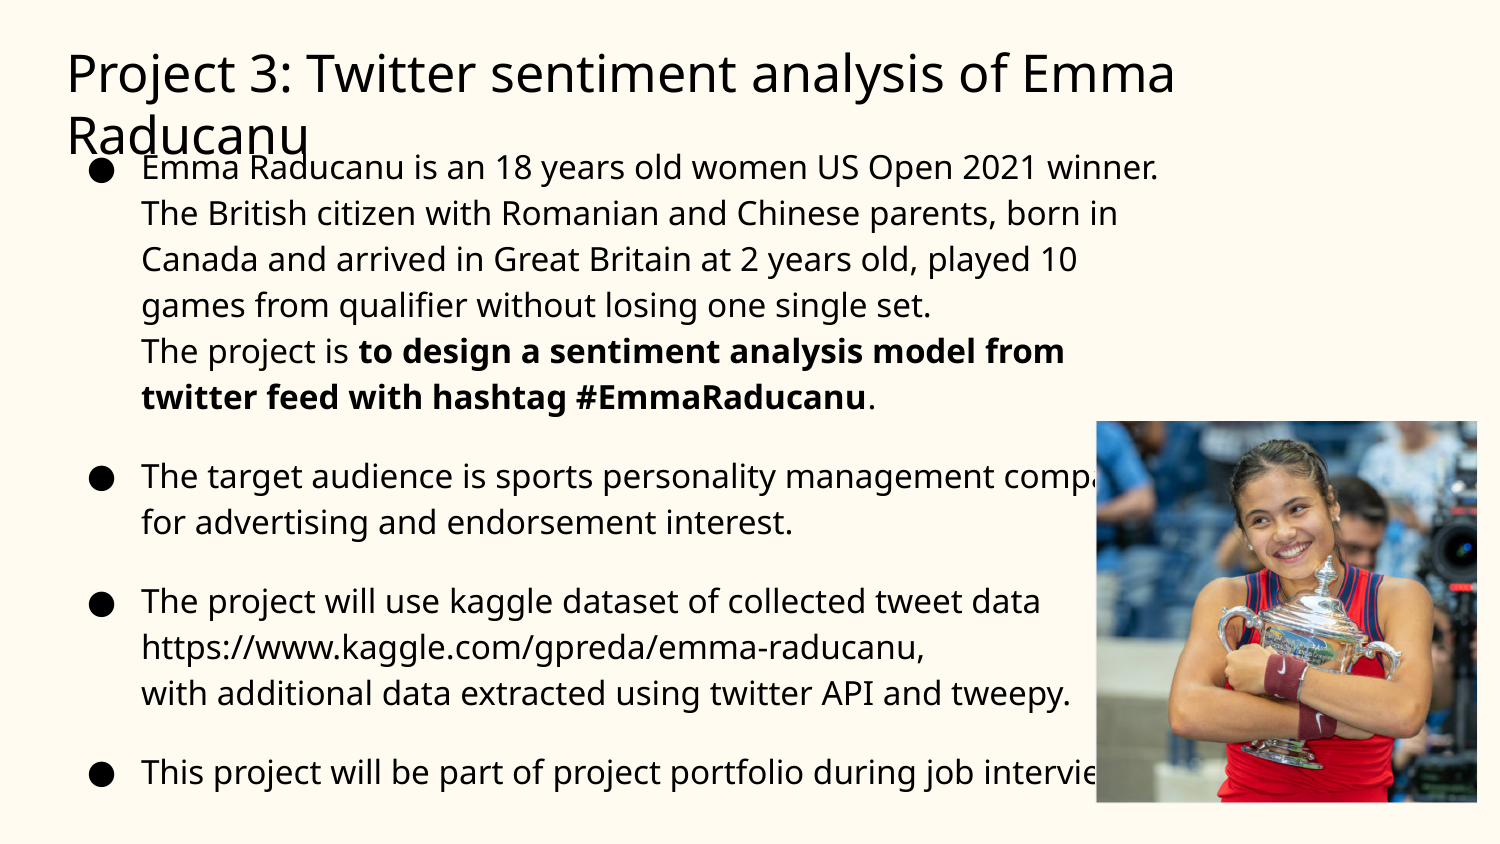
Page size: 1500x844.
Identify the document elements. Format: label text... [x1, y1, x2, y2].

picture [1095, 421, 1478, 804]
list Emma Raducanu is an 18 years old women US Open 2021 winner. The British citizen with Romanian and Chinese parents, born in Canada and arrived in Great Britain at 2 years old, played 10 games from qualifier without losing one single set. The project is to design a sentiment analysis model from twitter feed with hashtag #EmmaRaducanu. The target audience is sports personality management company for advertising and endorsement interest. The project will use kaggle dataset of collected tweet data https://www.kaggle.com/gpreda/emma-raducanu, with additional data extracted using twitter API and tweepy. This project will be part of project portfolio during job interview. [51, 125, 1194, 844]
title Project 3: Twitter sentiment analysis of Emma Raducanu [51, 25, 1449, 126]
